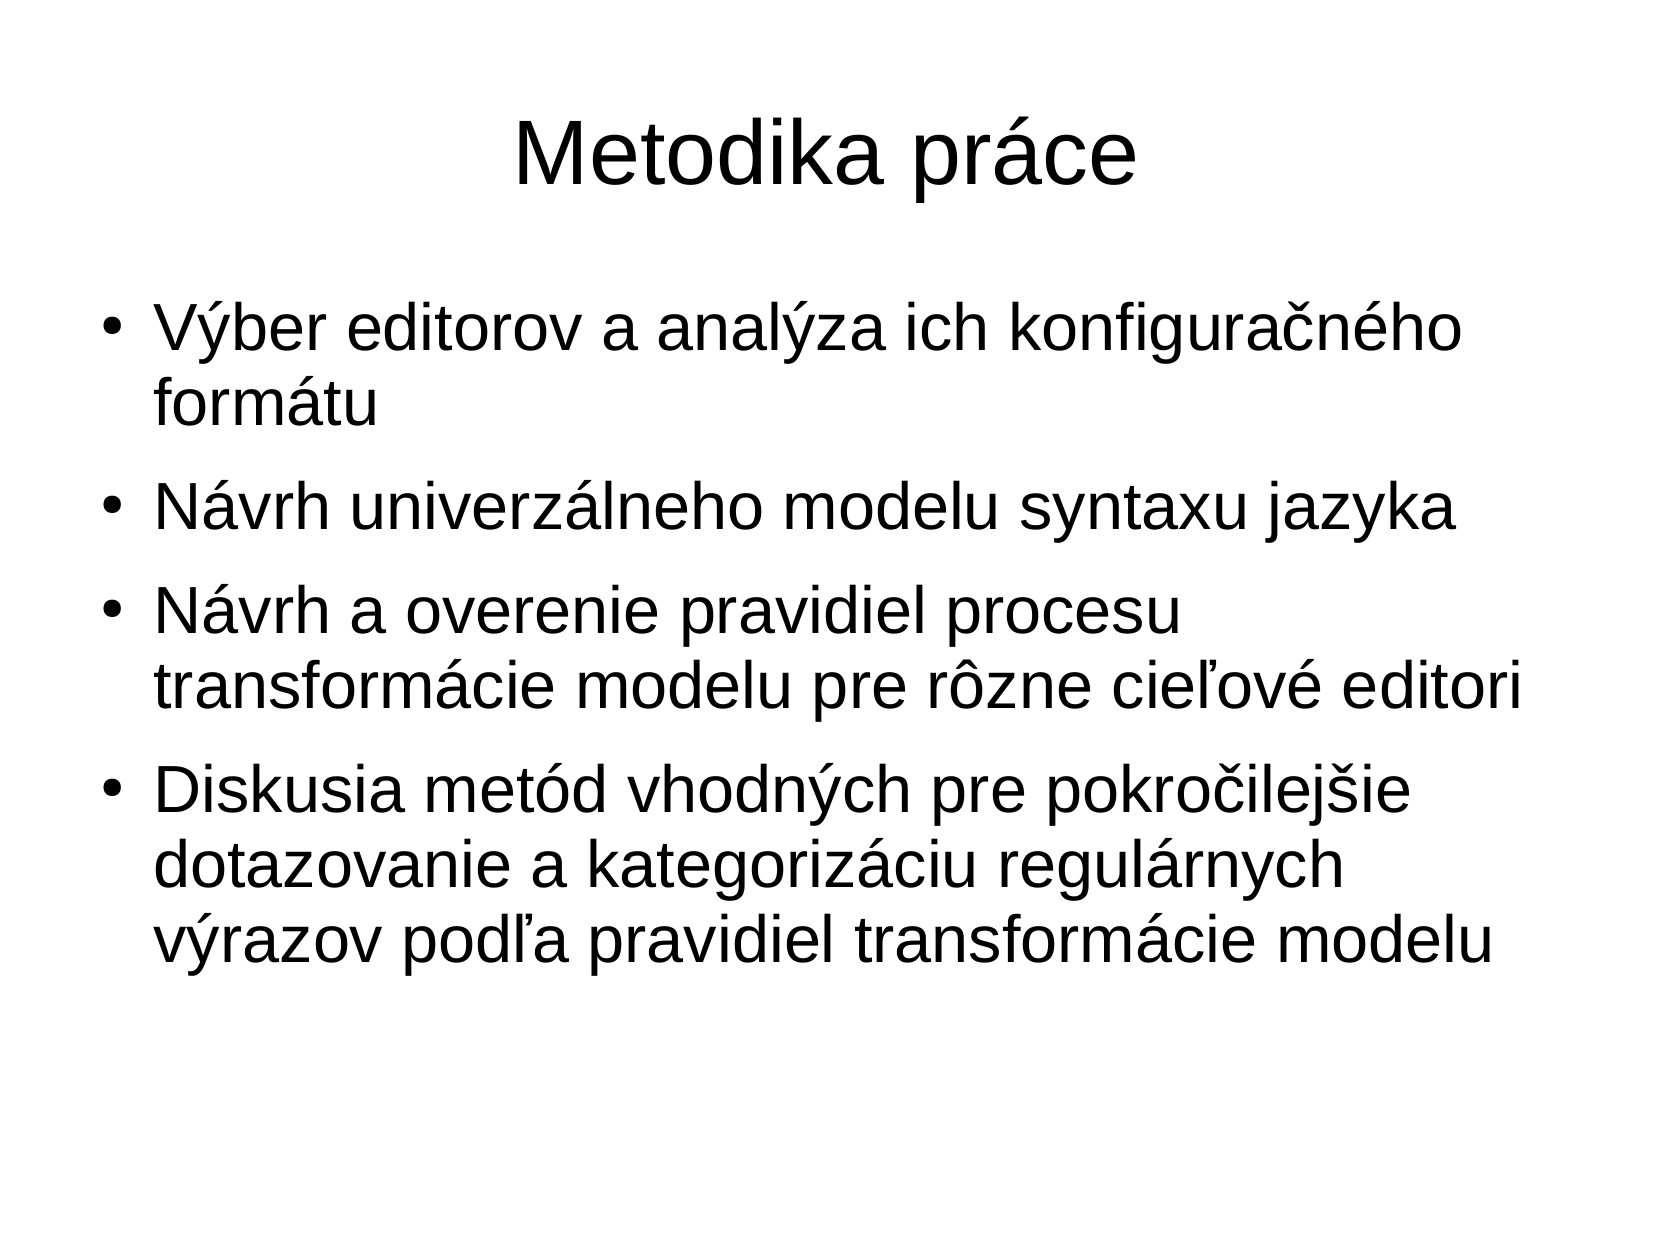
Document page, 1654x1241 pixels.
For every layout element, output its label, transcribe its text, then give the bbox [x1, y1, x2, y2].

list Výber editorov a analýza ich konfiguračného formátu Návrh univerzálneho modelu syntaxu jazyka Návrh a overenie pravidiel procesu transformácie modelu pre rôzne cieľové editori Diskusia metód vhodných pre pokročilejšie dotazovanie a kategorizáciu regulárnych výrazov podľa pravidiel transformácie modelu [82, 290, 1571, 1010]
title Metodika práce [82, 49, 1571, 257]
